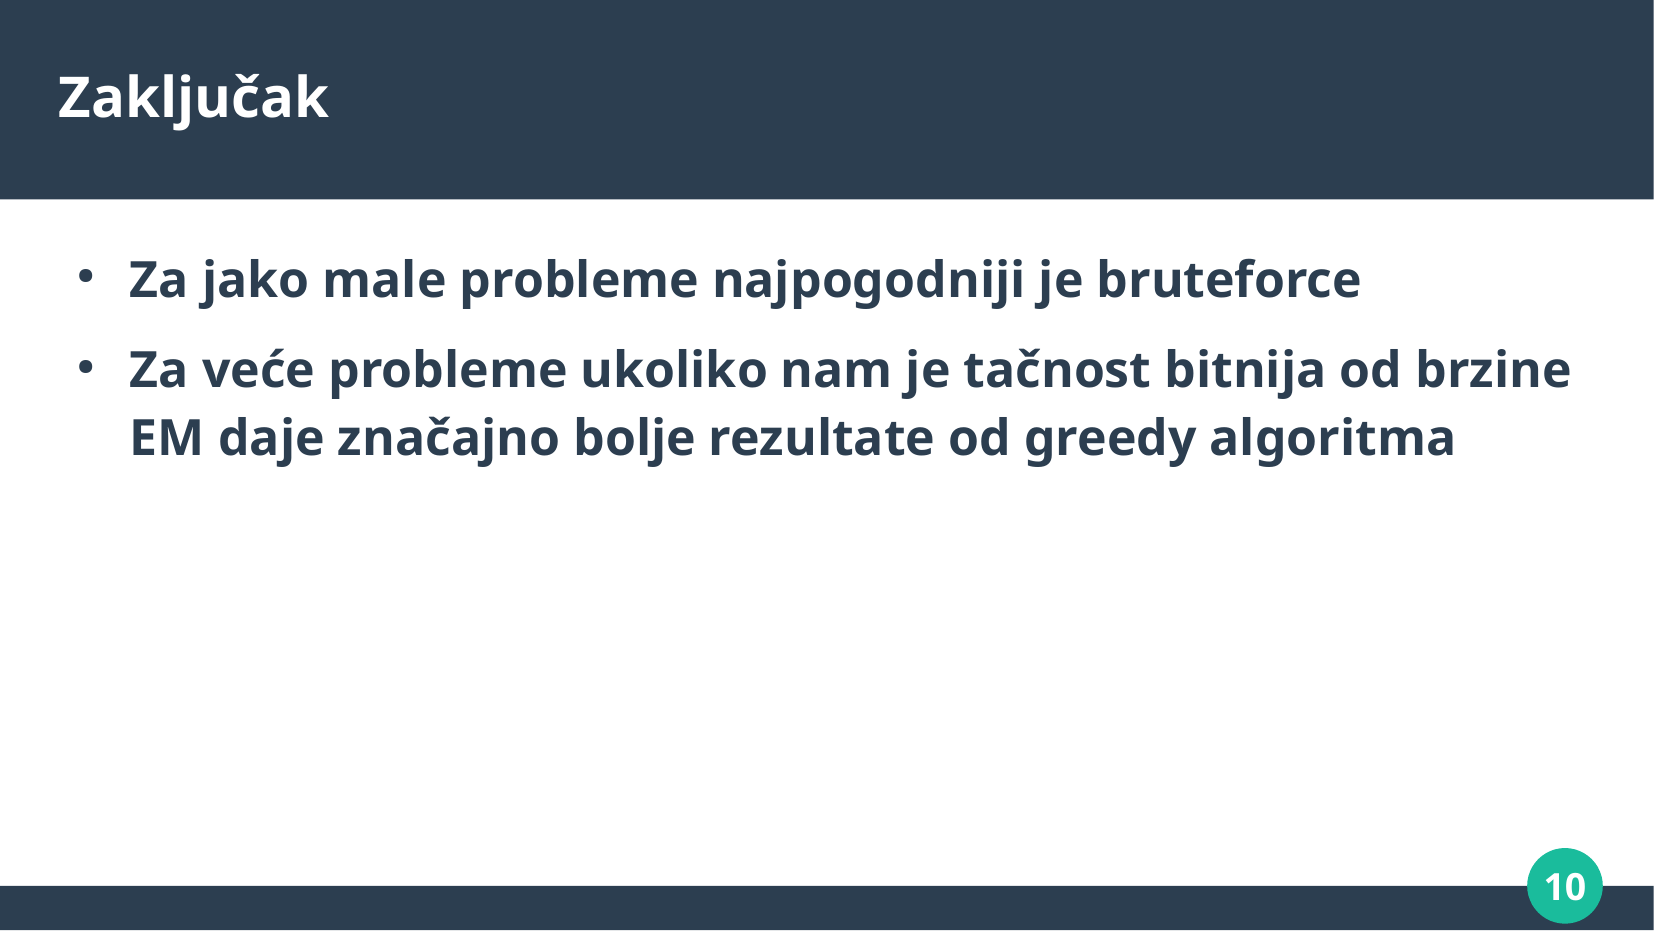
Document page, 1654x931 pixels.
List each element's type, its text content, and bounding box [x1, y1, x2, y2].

list Za jako male probleme najpogodniji je bruteforce Za veće probleme ukoliko nam je tačnost bitnija od brzine EM daje značajno bolje rezultate od greedy algoritma [59, 243, 1595, 864]
title Zaključak [59, 37, 1595, 155]
